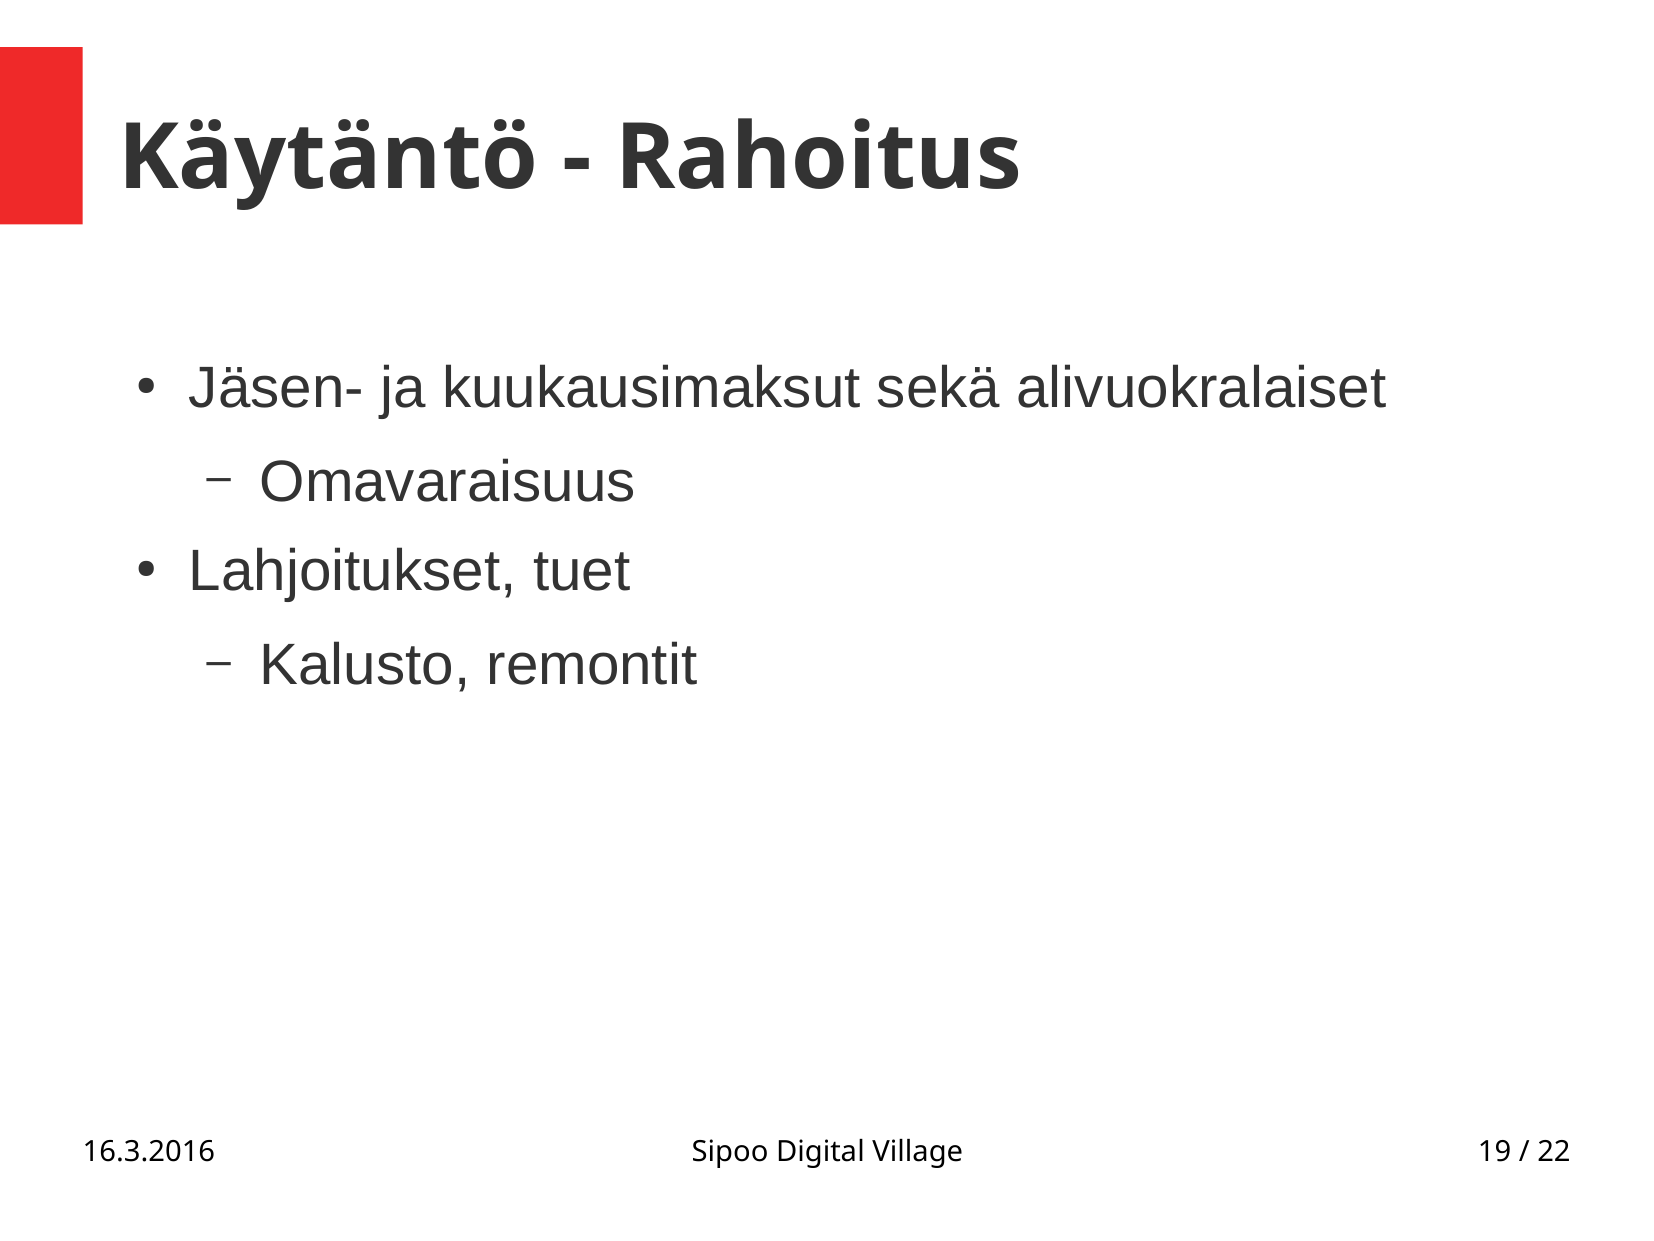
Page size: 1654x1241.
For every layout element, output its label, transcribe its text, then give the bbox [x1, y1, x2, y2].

list Jäsen- ja kuukausimaksut sekä alivuokralaiset Omavaraisuus Lahjoitukset, tuet Kalusto, remontit [118, 354, 1536, 1074]
title Käytäntö - Rahoitus [118, 49, 1571, 257]
